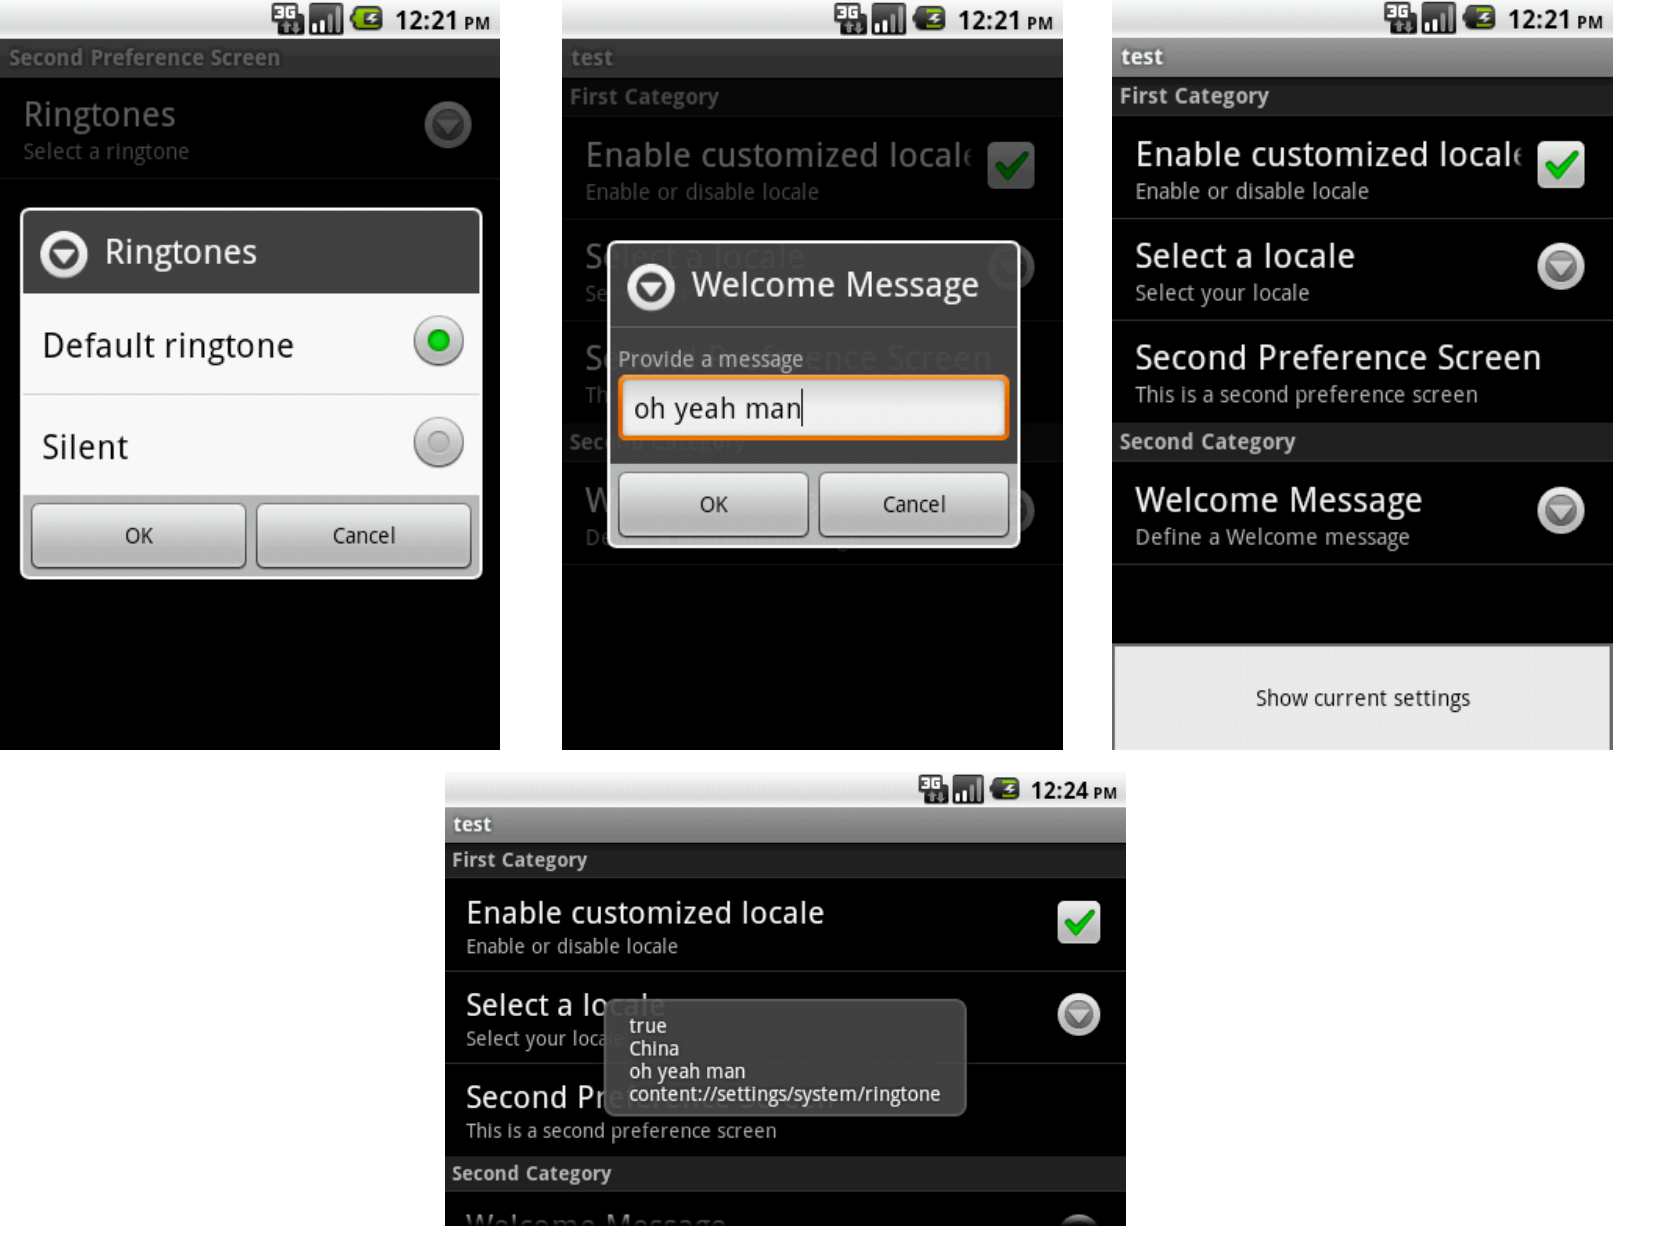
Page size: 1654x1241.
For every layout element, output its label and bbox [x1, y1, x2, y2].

picture [562, 0, 1063, 751]
picture [445, 772, 1126, 1226]
picture [1112, 0, 1613, 750]
picture [0, 0, 500, 751]
